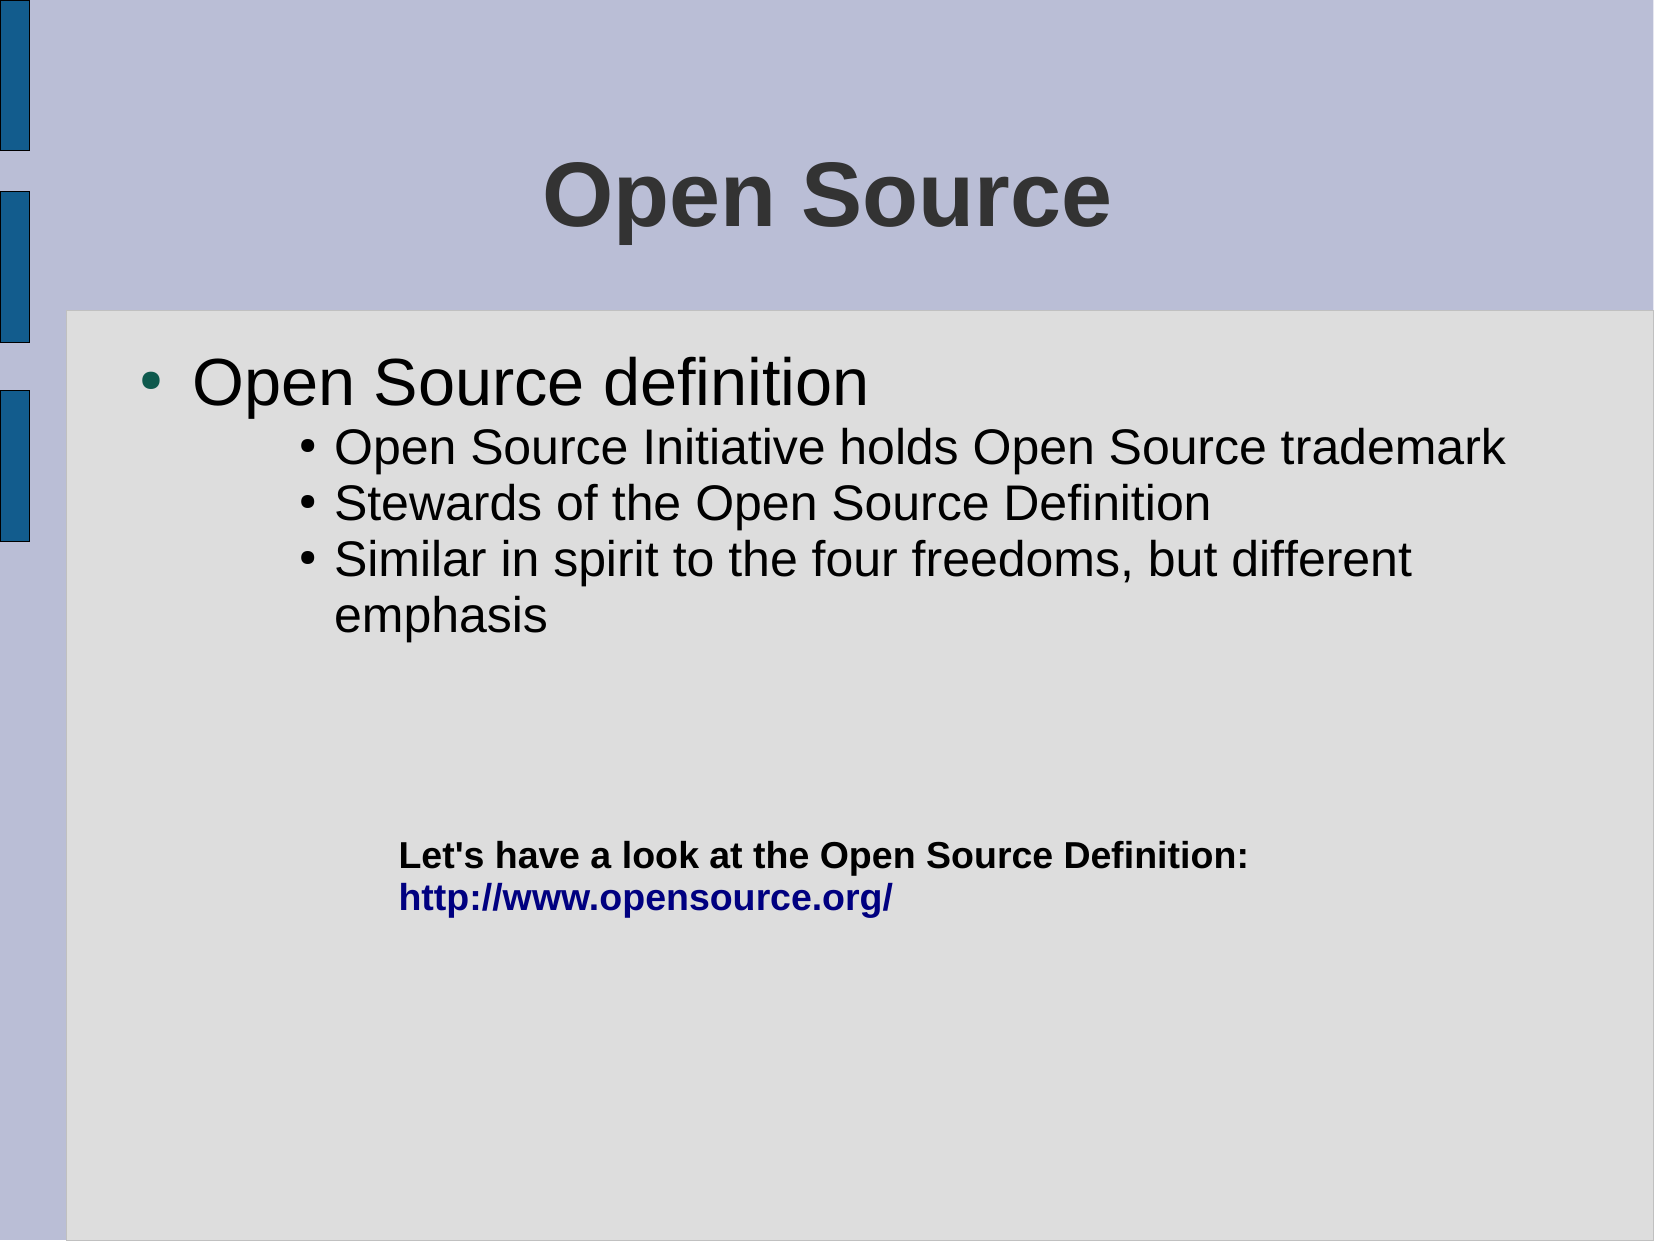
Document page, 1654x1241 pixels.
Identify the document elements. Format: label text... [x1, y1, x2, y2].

title Open Source [121, 91, 1534, 299]
list Open Source definition Open Source Initiative holds Open Source trademark Stewards of the Open Source Definition Similar in spirit to the four freedoms, but different emphasis [121, 344, 1534, 1112]
text_box Let's have a look at the Open Source Definition: http://www.opensource.org/ [383, 826, 1477, 926]
